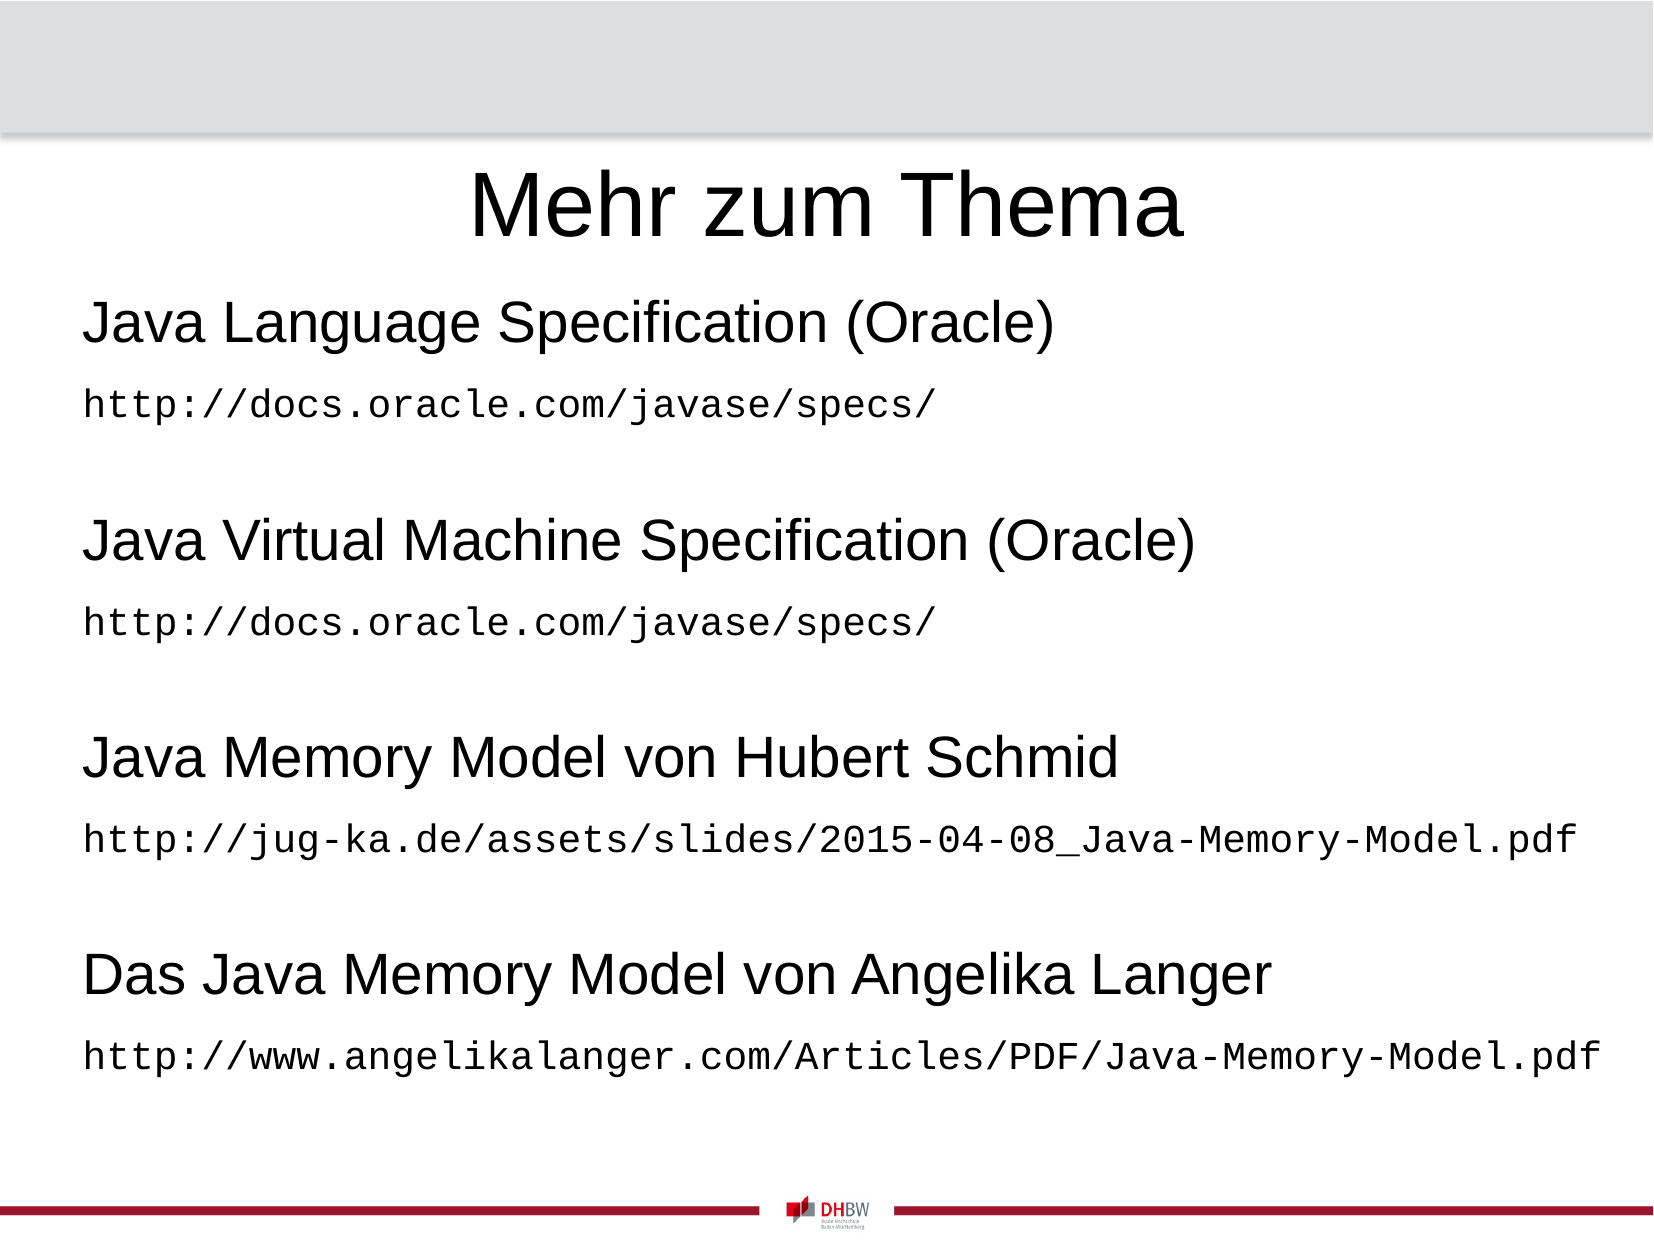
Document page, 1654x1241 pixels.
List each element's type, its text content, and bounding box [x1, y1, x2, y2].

picture [0, 1, 1654, 1237]
title Mehr zum Thema [82, 49, 1571, 257]
list Java Language Specification (Oracle) http://docs.oracle.com/javase/specs/ Java Virtual Machine Specification (Oracle) http://docs.oracle.com/javase/specs/ Java Memory Model von Hubert Schmid http://jug-ka.de/assets/slides/2015-04-08_Java-Memory-Model.pdf Das Java Memory Model von Angelika Langer http://www.angelikalanger.com/Articles/PDF/Java-Memory-Model.pdf [82, 290, 1625, 1207]
